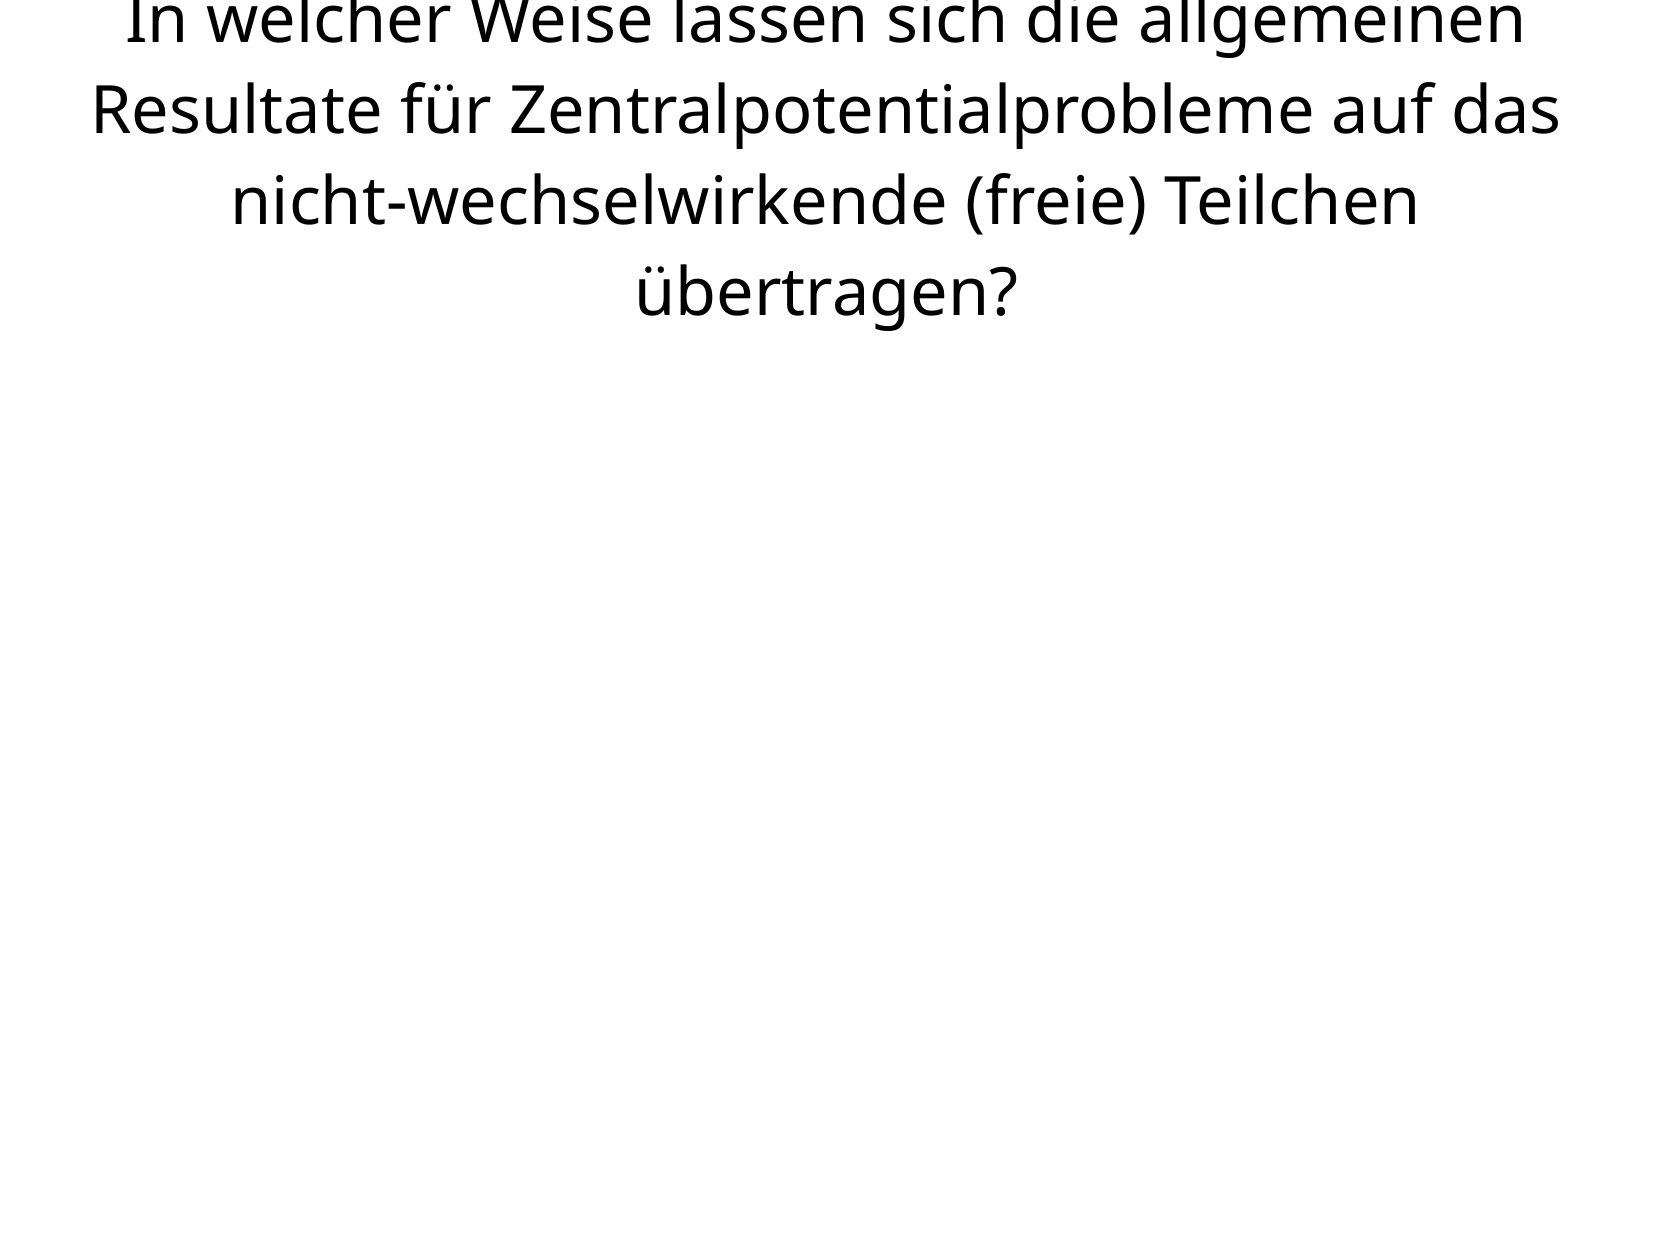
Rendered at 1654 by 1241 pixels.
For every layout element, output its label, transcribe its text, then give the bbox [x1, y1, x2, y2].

title In welcher Weise lassen sich die allgemeinen Resultate für Zentralpotentialprobleme auf das nicht-wechselwirkende (freie) Teilchen übertragen? [82, 20, 1571, 286]
